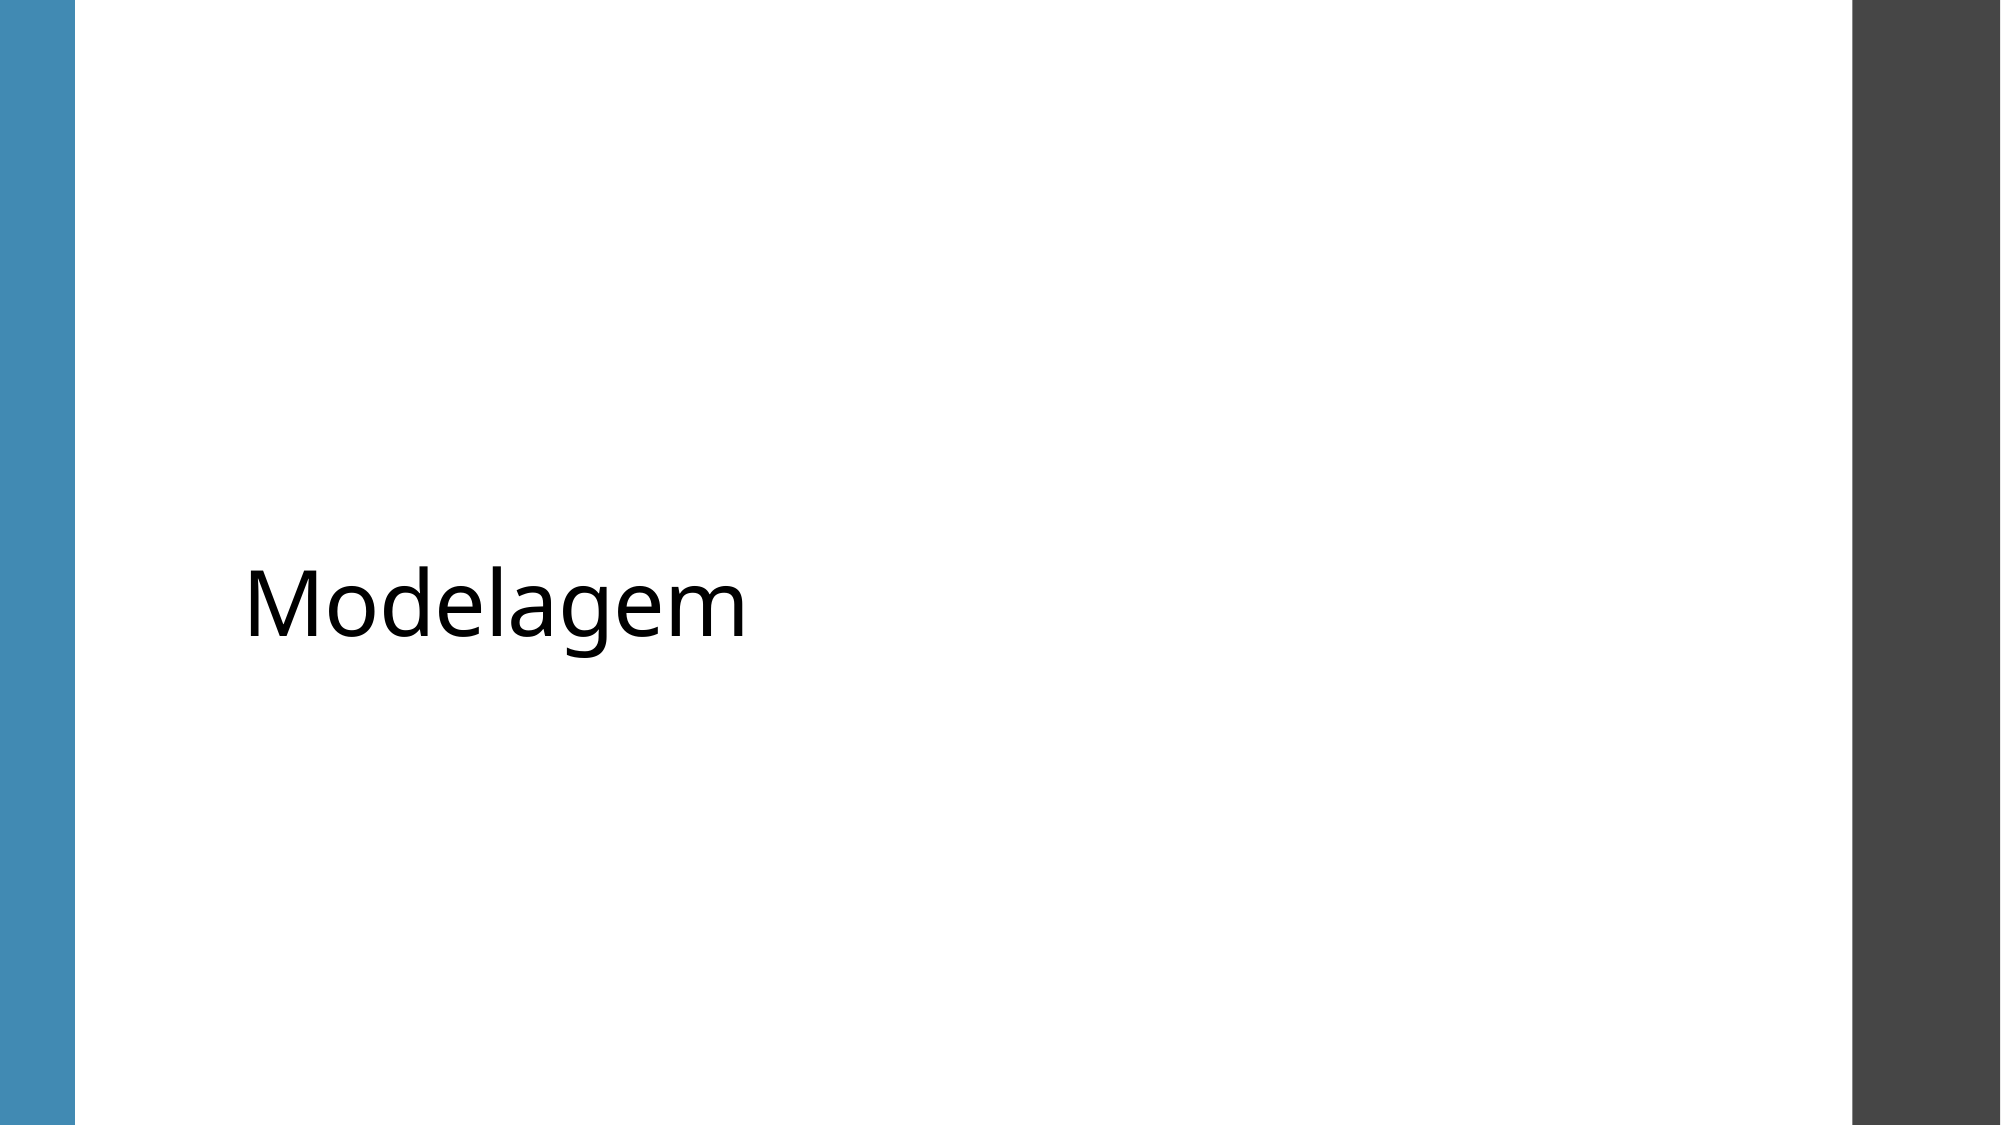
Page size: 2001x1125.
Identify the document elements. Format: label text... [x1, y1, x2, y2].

title Modelagem [227, 0, 1773, 663]
